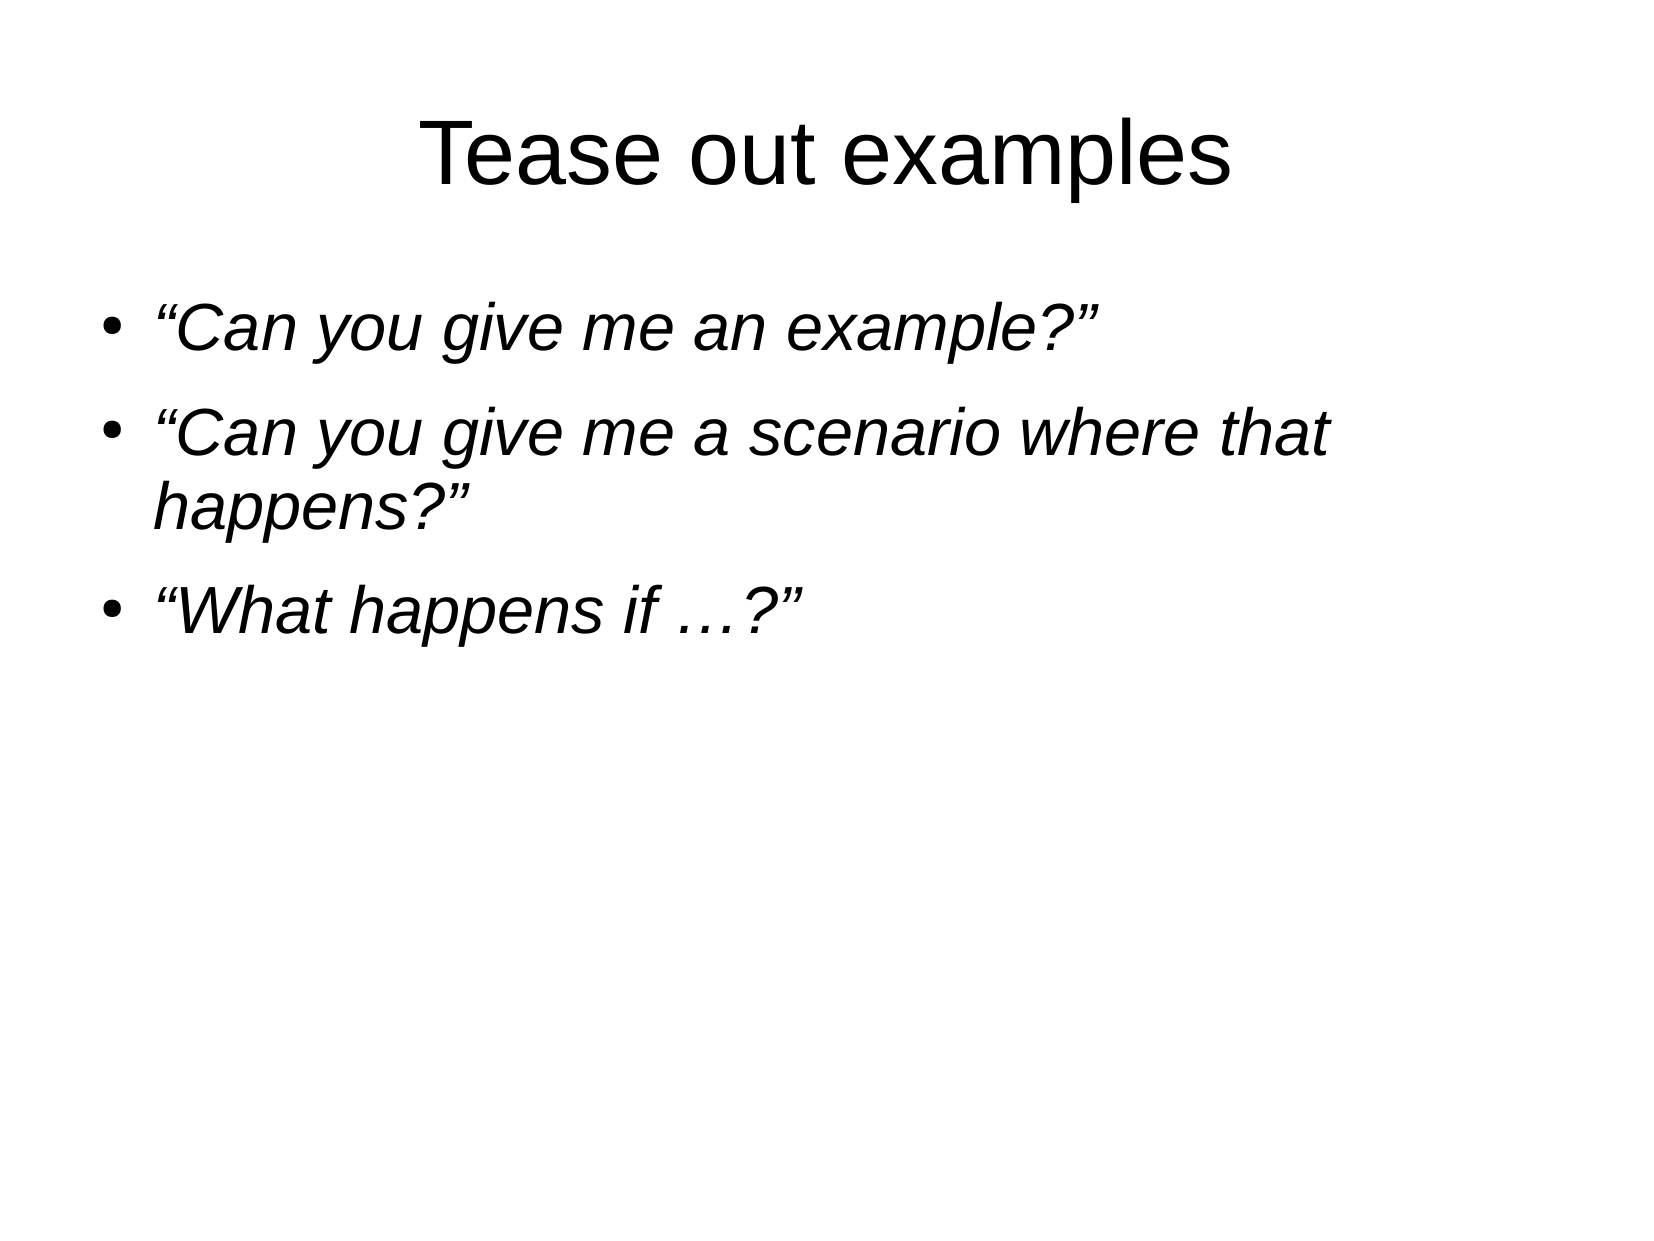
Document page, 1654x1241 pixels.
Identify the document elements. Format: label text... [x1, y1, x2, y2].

title Tease out examples [82, 49, 1571, 257]
list “Can you give me an example?” “Can you give me a scenario where that happens?” “What happens if …?” [82, 290, 1571, 1010]
